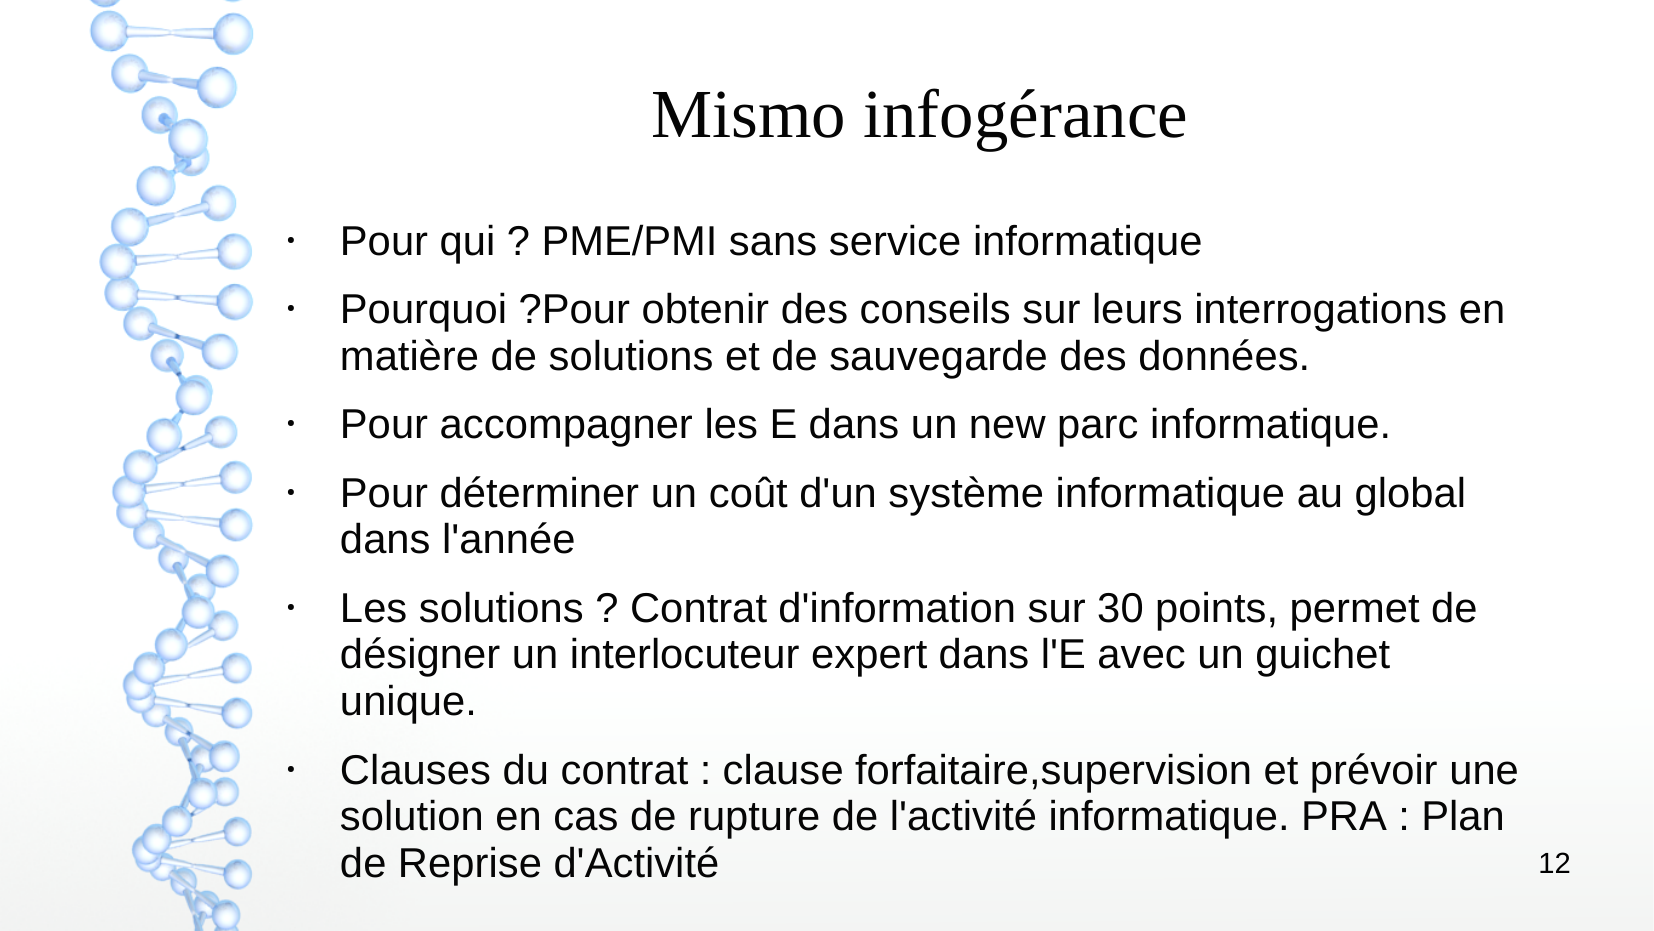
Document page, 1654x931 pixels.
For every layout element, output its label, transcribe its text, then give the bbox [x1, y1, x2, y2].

picture [0, 0, 1654, 931]
title Mismo infogérance [269, 37, 1571, 193]
list Pour qui ? PME/PMI sans service informatique Pourquoi ?Pour obtenir des conseils sur leurs interrogations en matière de solutions et de sauvegarde des données. Pour accompagner les E dans un new parc informatique. Pour déterminer un coût d'un système informatique au global dans l'année Les solutions ? Contrat d'information sur 30 points, permet de désigner un interlocuteur expert dans l'E avec un guichet unique. Clauses du contrat : clause forfaitaire,supervision et prévoir une solution en cas de rupture de l'activité informatique. PRA : Plan de Reprise d'Activité [269, 217, 1538, 758]
